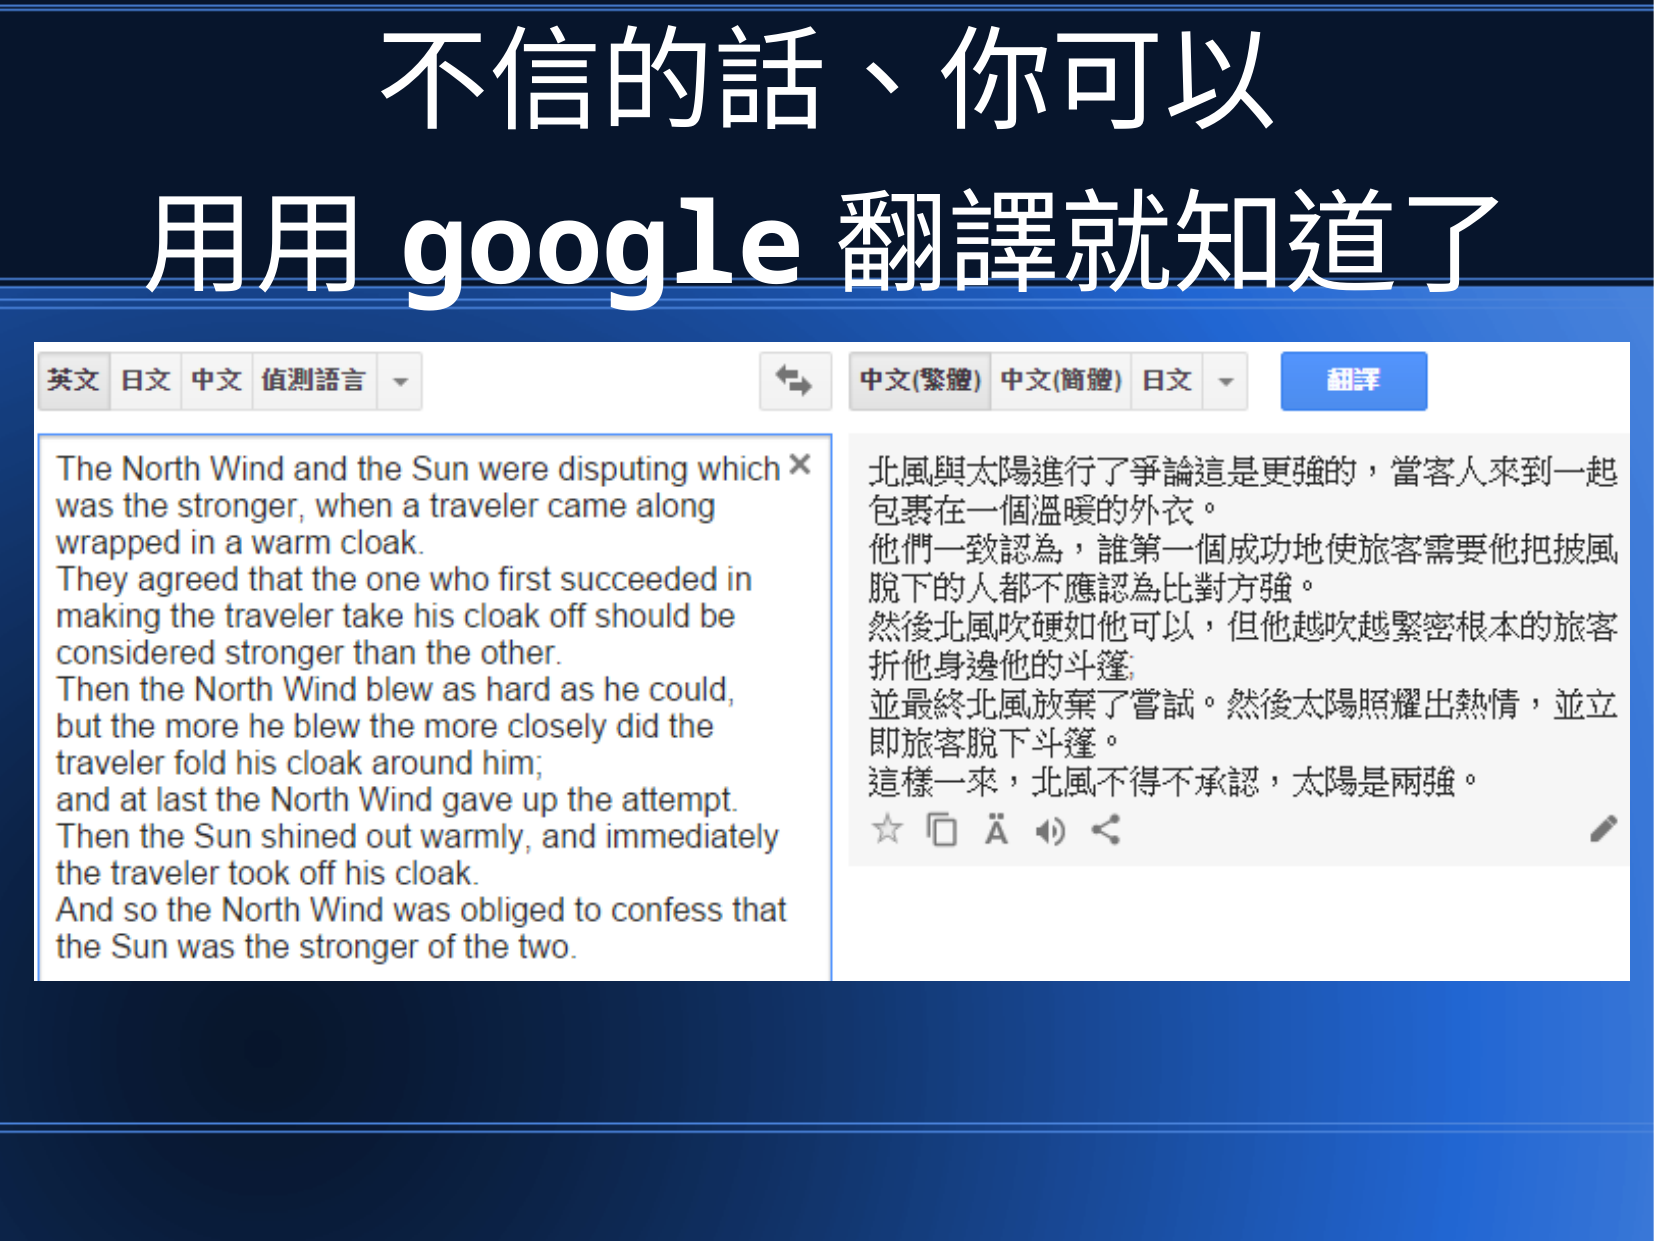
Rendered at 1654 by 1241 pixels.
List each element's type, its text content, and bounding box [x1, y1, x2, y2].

picture [0, 0, 1654, 1241]
title 不信的話、你可以 用用google翻譯就知道了 [82, 17, 1571, 289]
